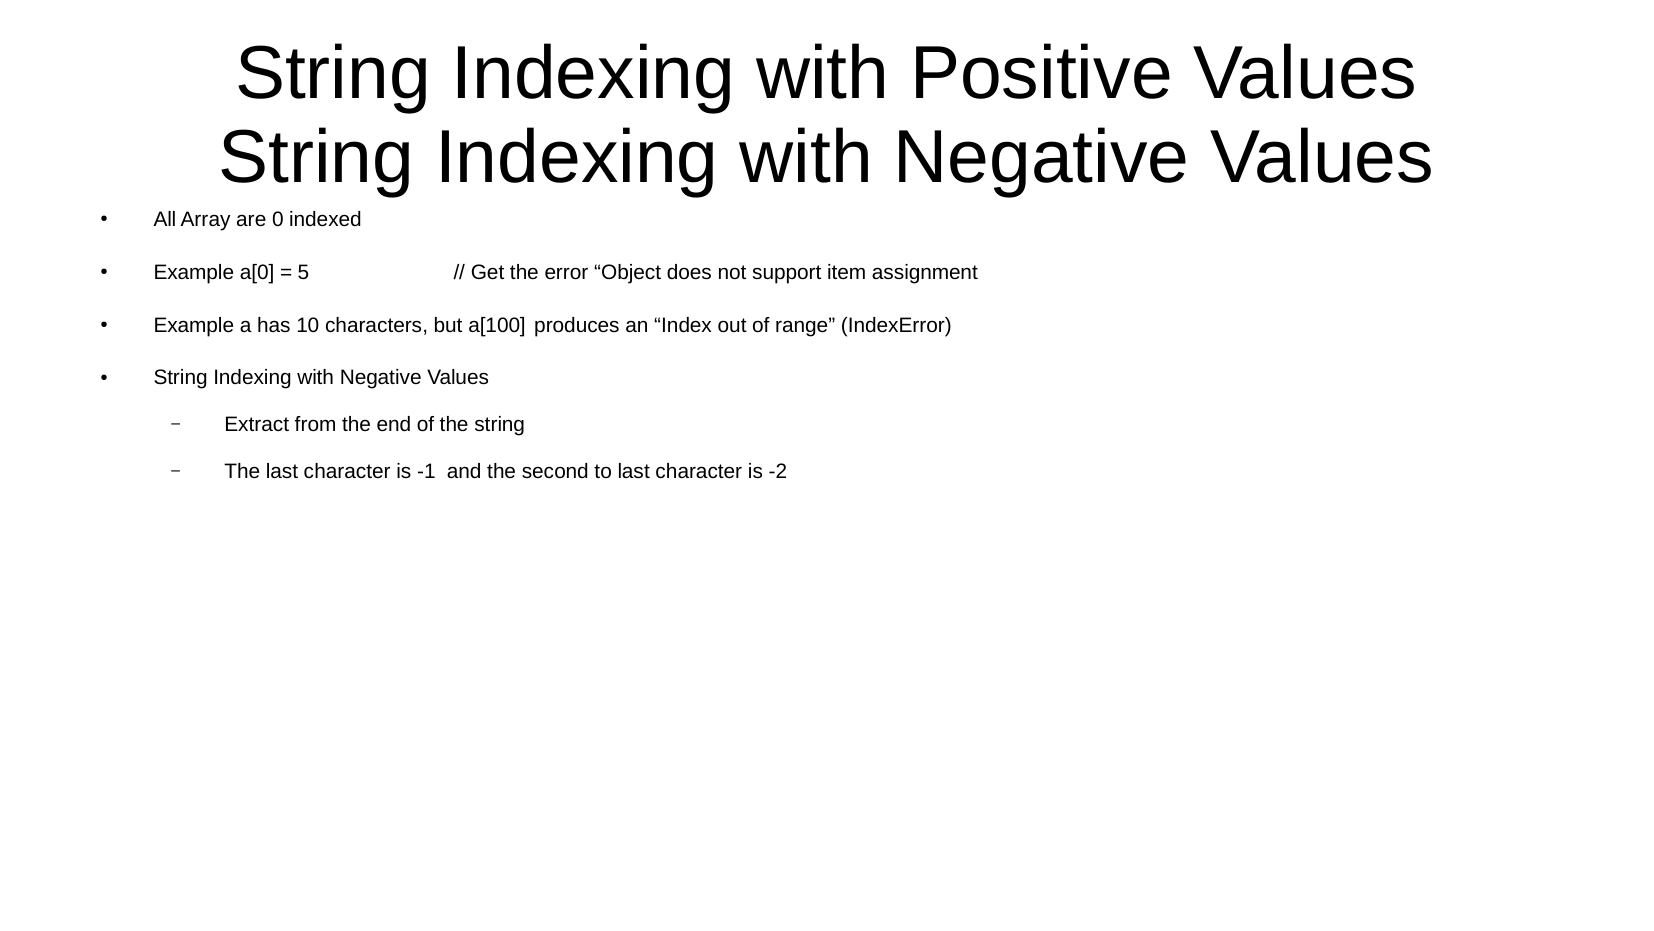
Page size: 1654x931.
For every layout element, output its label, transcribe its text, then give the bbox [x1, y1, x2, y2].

title String Indexing with Positive Values String Indexing with Negative Values [82, 21, 1571, 207]
list All Array are 0 indexed Example a[0] = 5 // Get the error “Object does not support item assignment Example a has 10 characters, but a[100] produces an “Index out of range” (IndexError) String Indexing with Negative Values Extract from the end of the string The last character is -1 and the second to last character is -2 [82, 207, 1571, 748]
